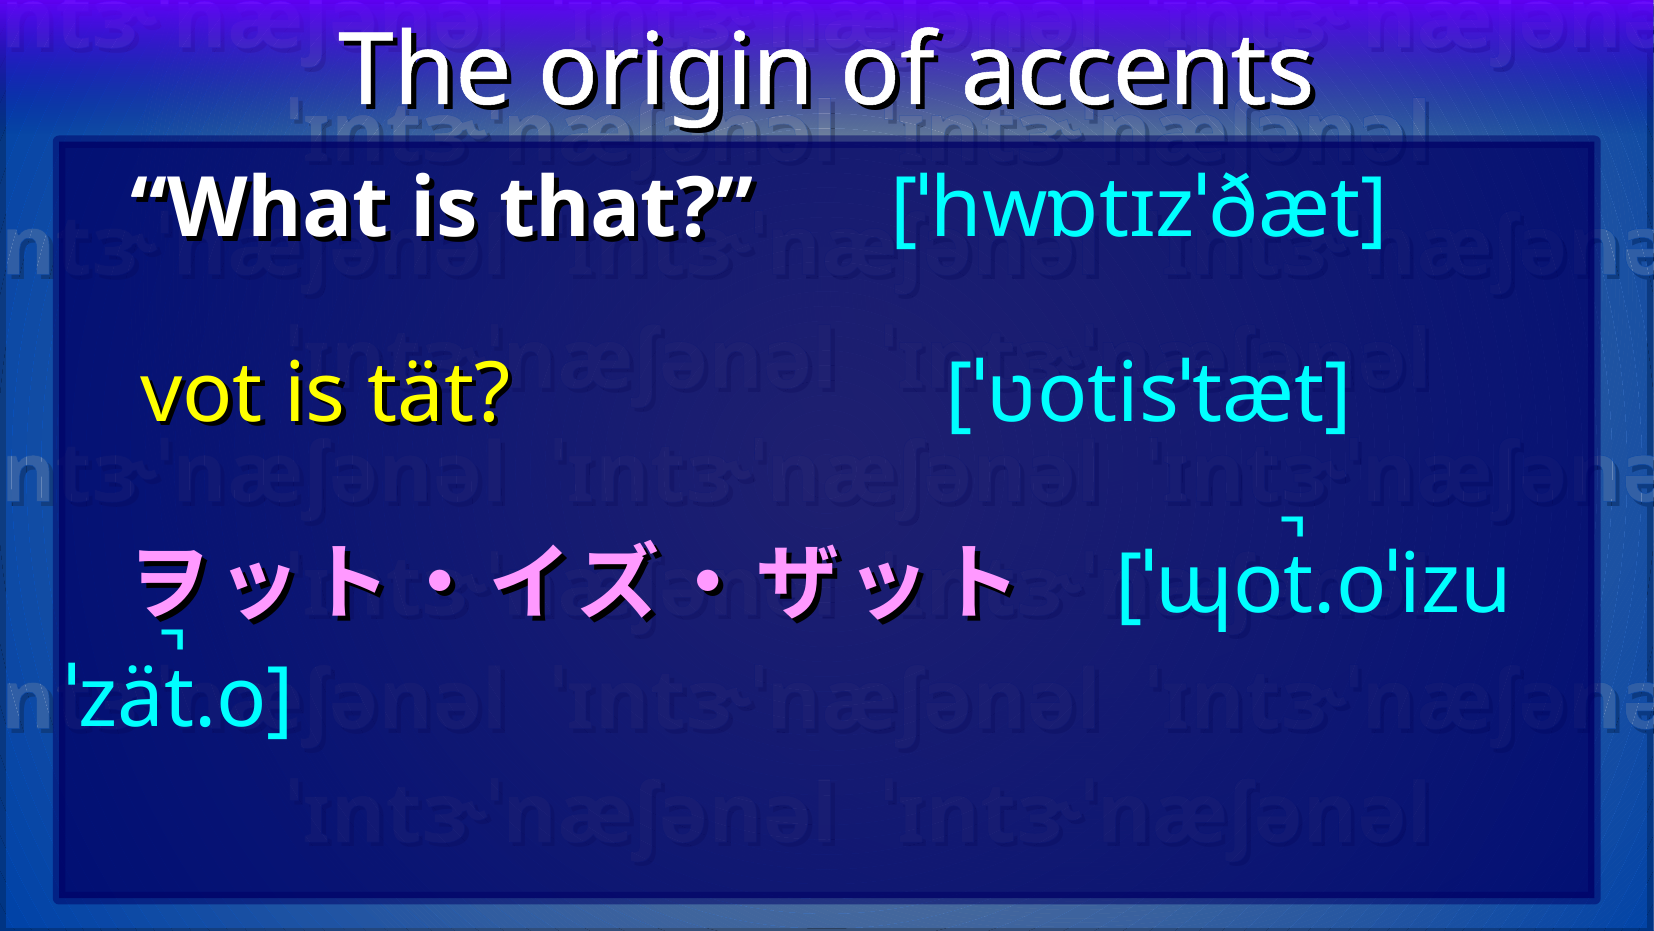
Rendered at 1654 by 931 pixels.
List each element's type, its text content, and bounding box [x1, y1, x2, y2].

text_box [0, 130, 1654, 931]
title The origin of accents [0, 0, 1654, 130]
text_box “What is that?” [ˈhwɒtɪzˈðæt] vot is tät? [ˈʋotisˈtæt] ヲット・イズ・ザット [ˈɰot̚.oˈizuˈzät̚.o] [59, 141, 1595, 899]
